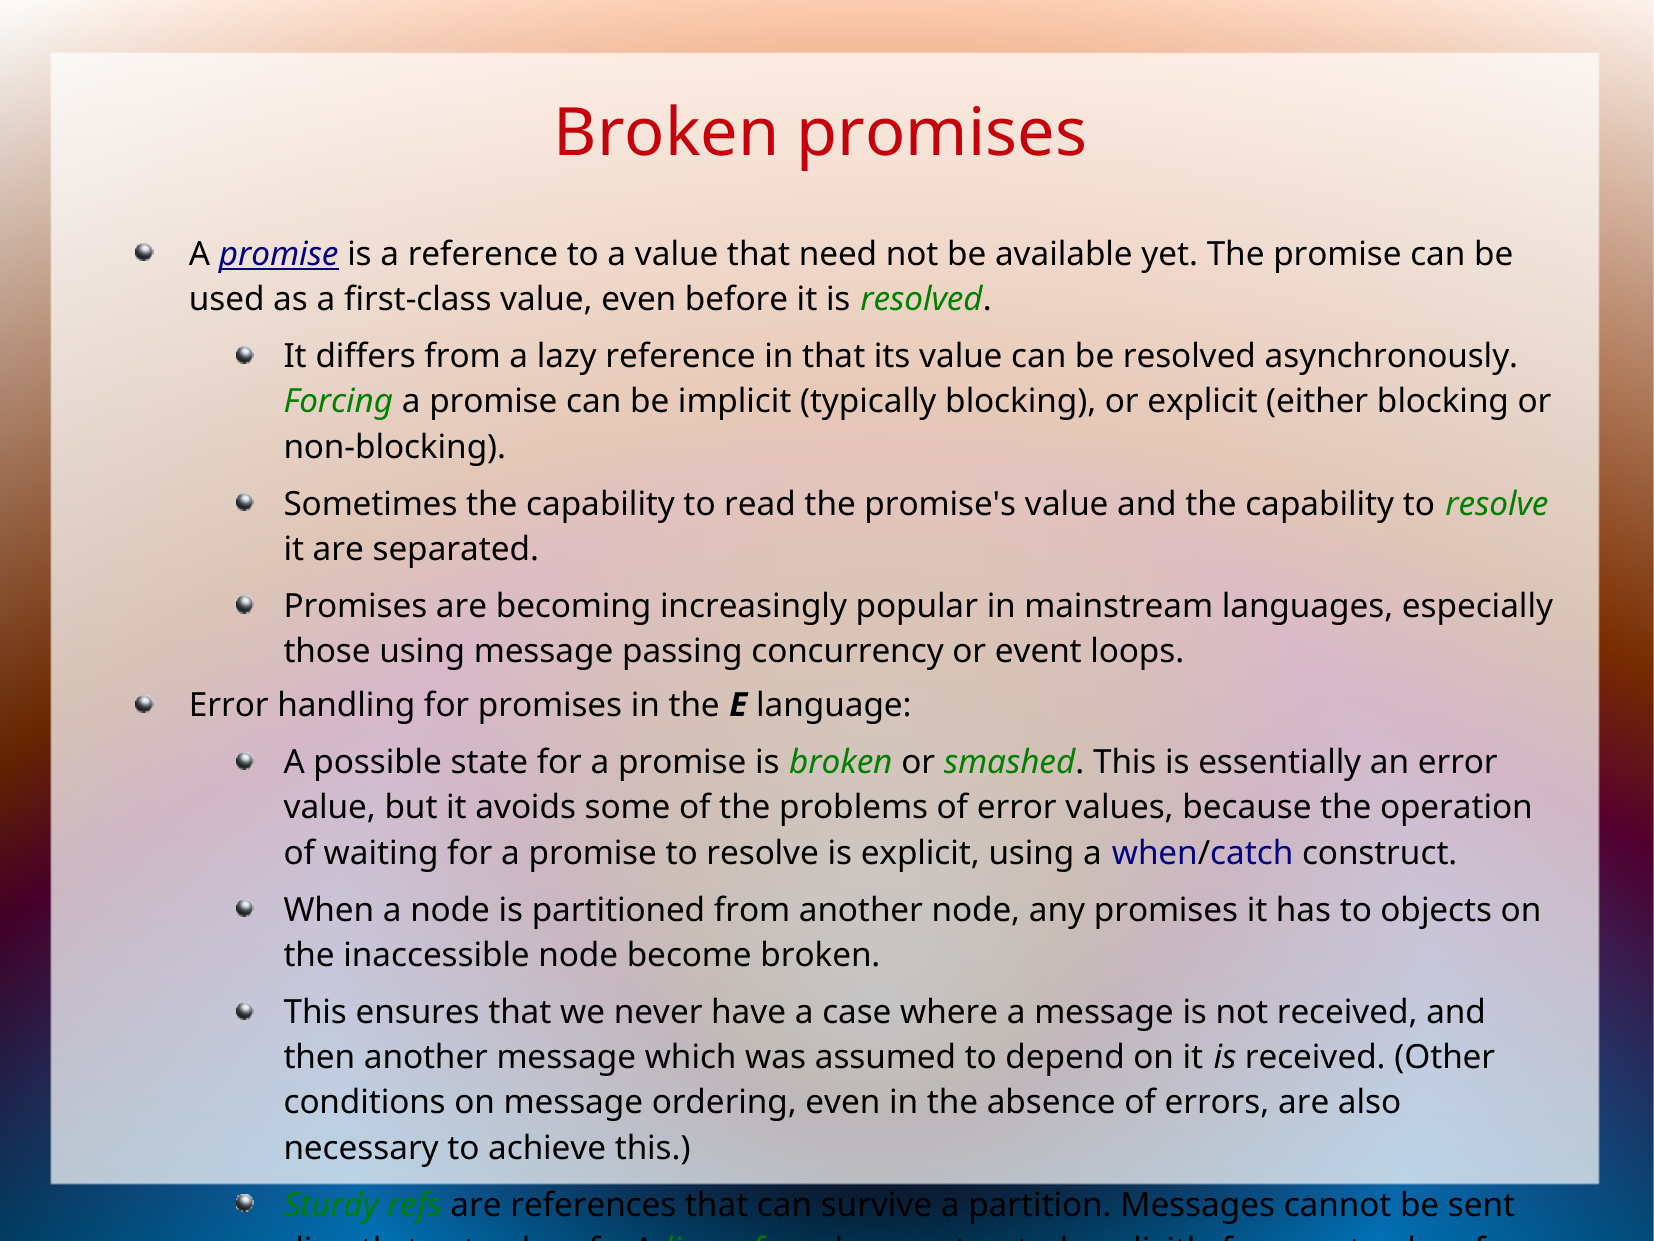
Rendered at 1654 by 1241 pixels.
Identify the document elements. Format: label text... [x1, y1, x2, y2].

title Broken promises [76, 59, 1565, 200]
list A promise is a reference to a value that need not be available yet. The promise can be used as a first-class value, even before it is resolved. It differs from a lazy reference in that its value can be resolved asynchronously. Forcing a promise can be implicit (typically blocking), or explicit (either blocking or non-blocking). Sometimes the capability to read the promise's value and the capability to resolve it are separated. Promises are becoming increasingly popular in mainstream languages, especially those using message passing concurrency or event loops. Error handling for promises in the E language: A possible state for a promise is broken or smashed. This is essentially an error value, but it avoids some of the problems of error values, because the operation of waiting for a promise to resolve is explicit, using a when/catch construct. When a node is partitioned from another node, any promises it has to objects on the inaccessible node become broken. This ensures that we never have a case where a message is not received, and then another message which was assumed to depend on it is received. (Other conditions on message ordering, even in the absence of errors, are also necessary to achieve this.) Sturdy refs are references that can survive a partition. Messages cannot be sent directly to sturdy refs. A live ref can be constructed explicitly from a sturdy ref, allowing recovery after a partition. [118, 229, 1565, 1127]
picture [0, 0, 1654, 1241]
